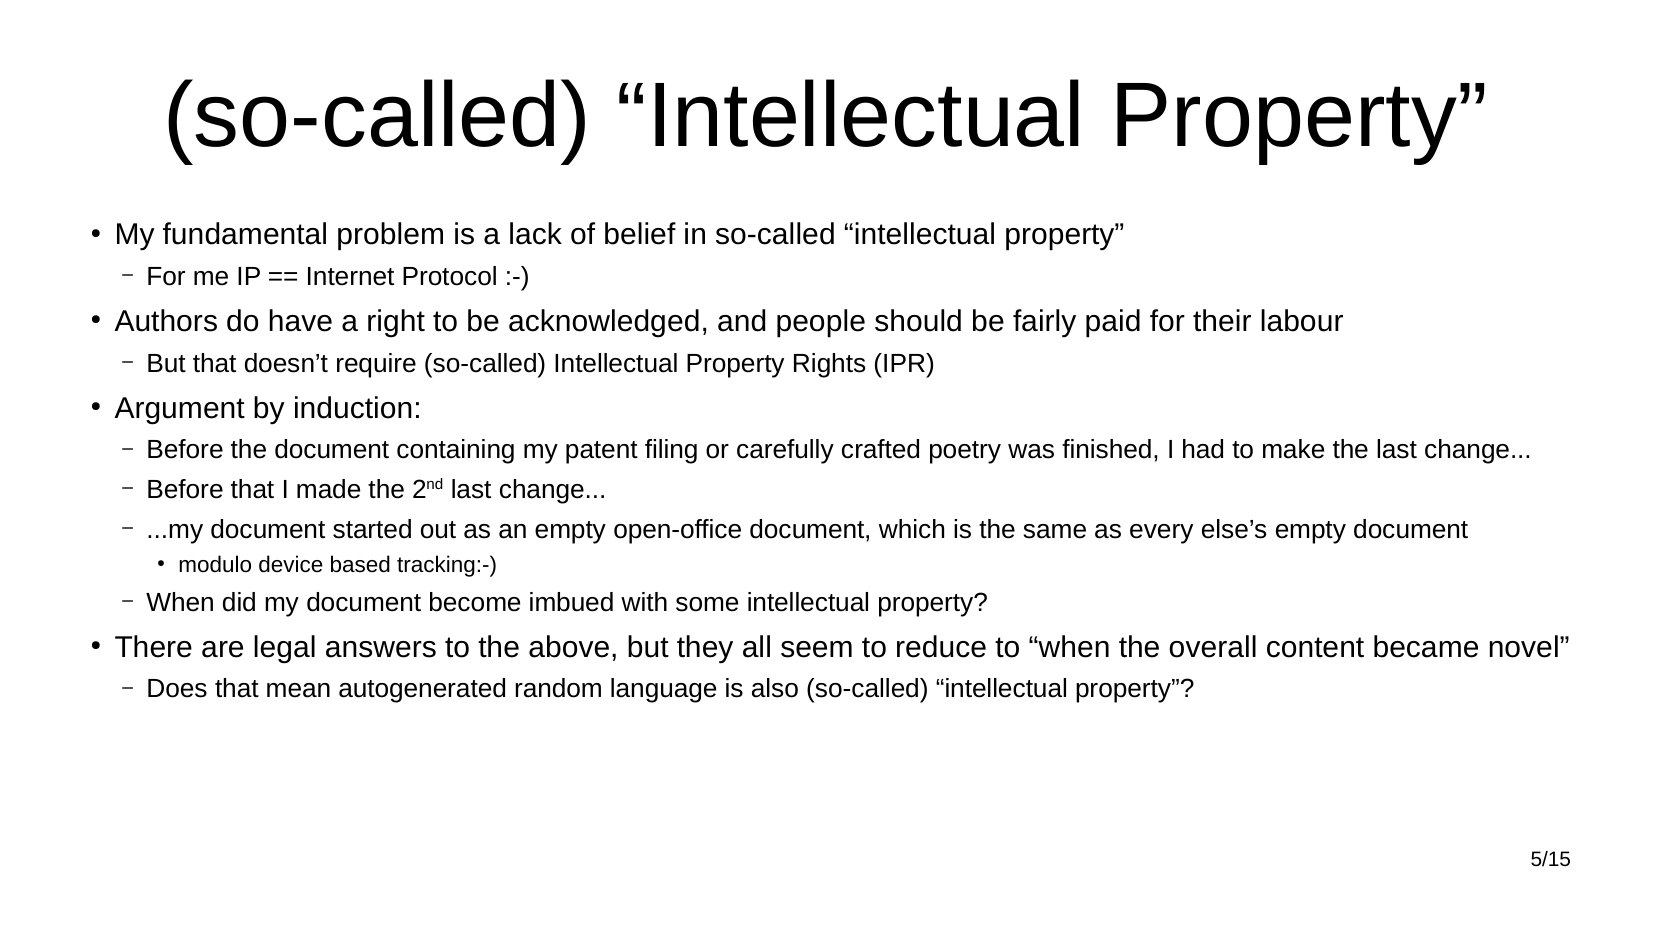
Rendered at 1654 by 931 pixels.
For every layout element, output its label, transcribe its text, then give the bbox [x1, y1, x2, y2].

title (so-called) “Intellectual Property” [82, 37, 1571, 193]
list My fundamental problem is a lack of belief in so-called “intellectual property” For me IP == Internet Protocol :-) Authors do have a right to be acknowledged, and people should be fairly paid for their labour But that doesn’t require (so-called) Intellectual Property Rights (IPR) Argument by induction: Before the document containing my patent filing or carefully crafted poetry was finished, I had to make the last change... Before that I made the 2nd last change... ...my document started out as an empty open-office document, which is the same as every else’s empty document modulo device based tracking:-) When did my document become imbued with some intellectual property? There are legal answers to the above, but they all seem to reduce to “when the overall content became novel” Does that mean autogenerated random language is also (so-called) “intellectual property”? [82, 217, 1571, 758]
